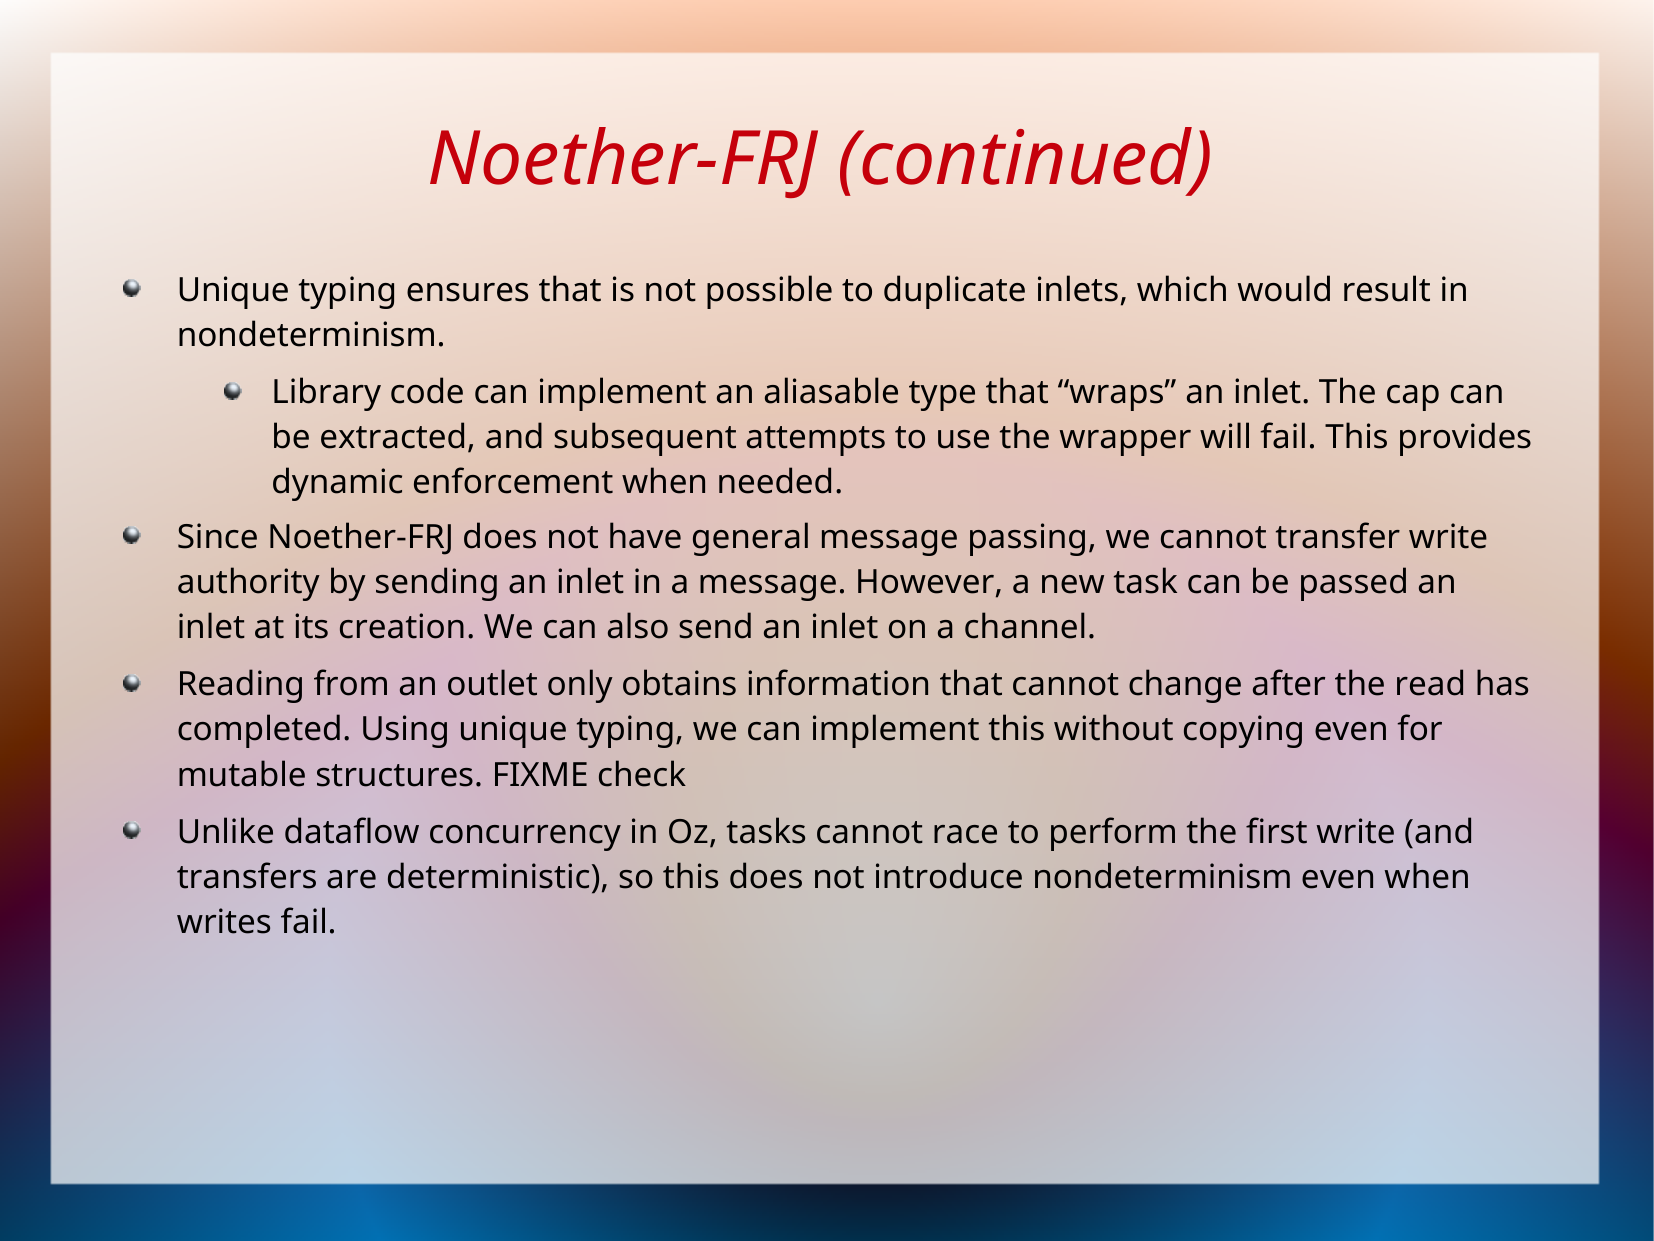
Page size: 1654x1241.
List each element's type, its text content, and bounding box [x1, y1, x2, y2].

list Unique typing ensures that is not possible to duplicate inlets, which would result in nondeterminism. Library code can implement an aliasable type that “wraps” an inlet. The cap can be extracted, and subsequent attempts to use the wrapper will fail. This provides dynamic enforcement when needed. Since Noether-FRJ does not have general message passing, we cannot transfer write authority by sending an inlet in a message. However, a new task can be passed an inlet at its creation. We can also send an inlet on a channel. Reading from an outlet only obtains information that cannot change after the read has completed. Using unique typing, we can implement this without copying even for mutable structures. FIXME check Unlike dataflow concurrency in Oz, tasks cannot race to perform the first write (and transfers are deterministic), so this does not introduce nondeterminism even when writes fail. [106, 265, 1536, 1093]
title Noether-FRJ (continued) [76, 59, 1565, 252]
picture [0, 0, 1654, 1241]
